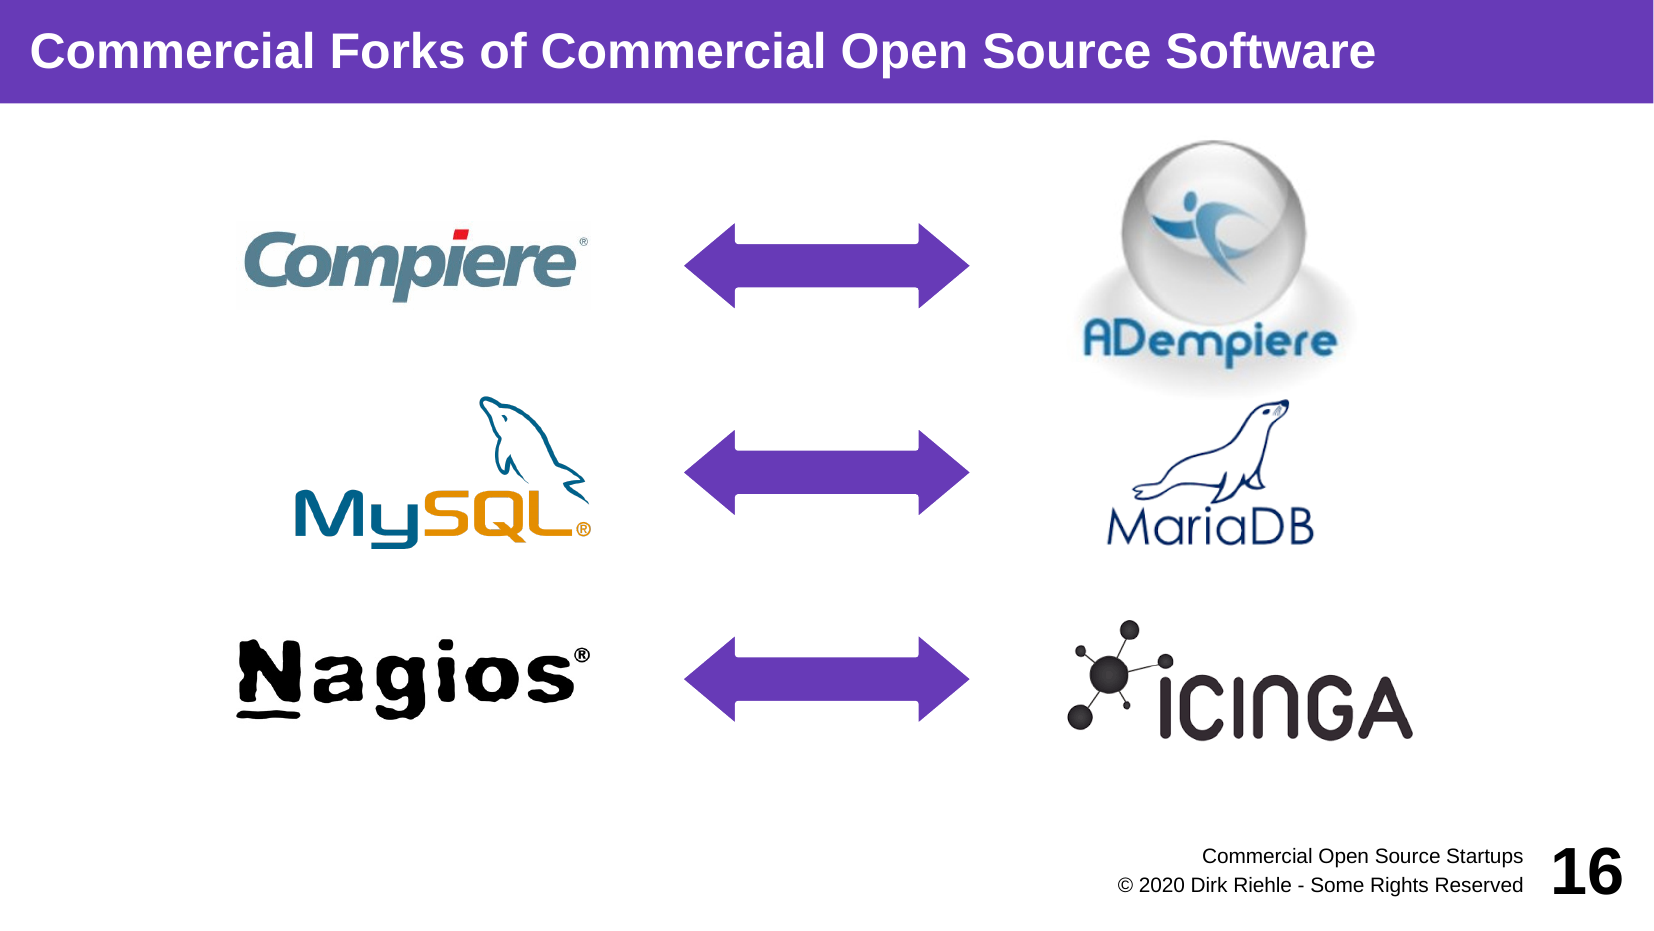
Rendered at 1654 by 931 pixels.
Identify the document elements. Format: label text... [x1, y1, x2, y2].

text_box [679, 629, 975, 729]
picture [1062, 614, 1418, 744]
picture [236, 221, 591, 311]
text_box [679, 423, 975, 522]
picture [295, 396, 591, 549]
picture [236, 559, 591, 800]
title Commercial Forks of Commercial Open Source Software [0, 0, 1654, 104]
text_box [679, 216, 975, 316]
picture [1062, 132, 1359, 549]
